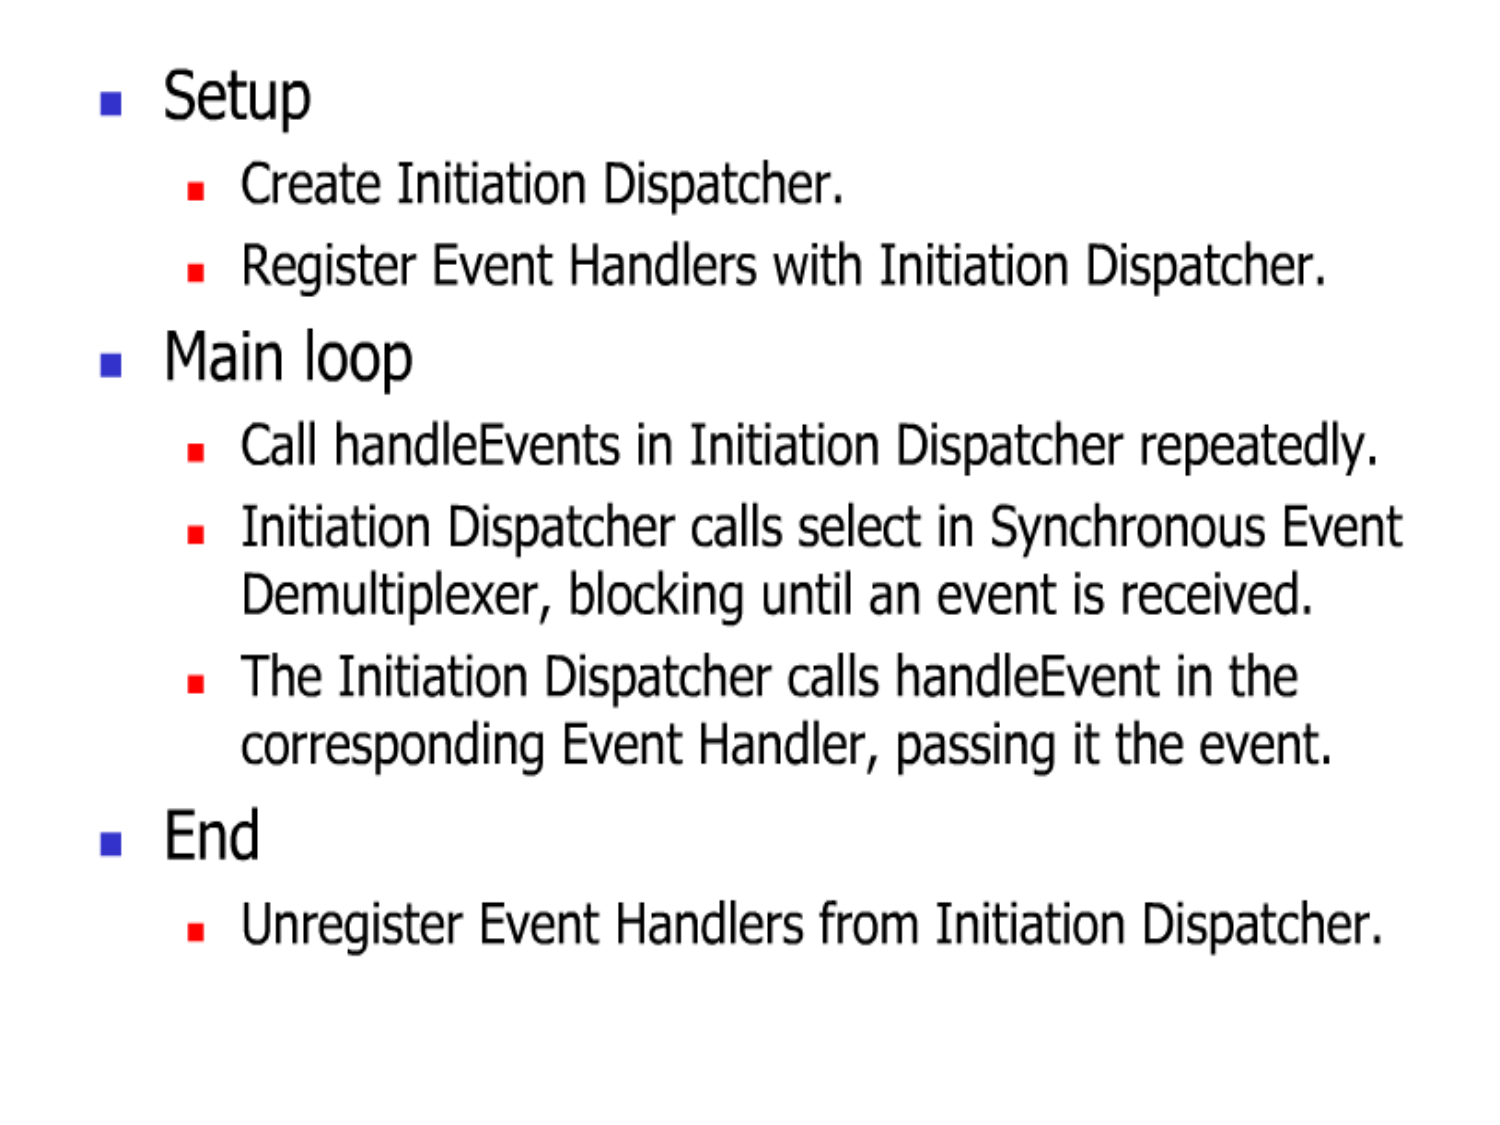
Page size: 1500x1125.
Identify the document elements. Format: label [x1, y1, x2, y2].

picture [94, 58, 1418, 967]
